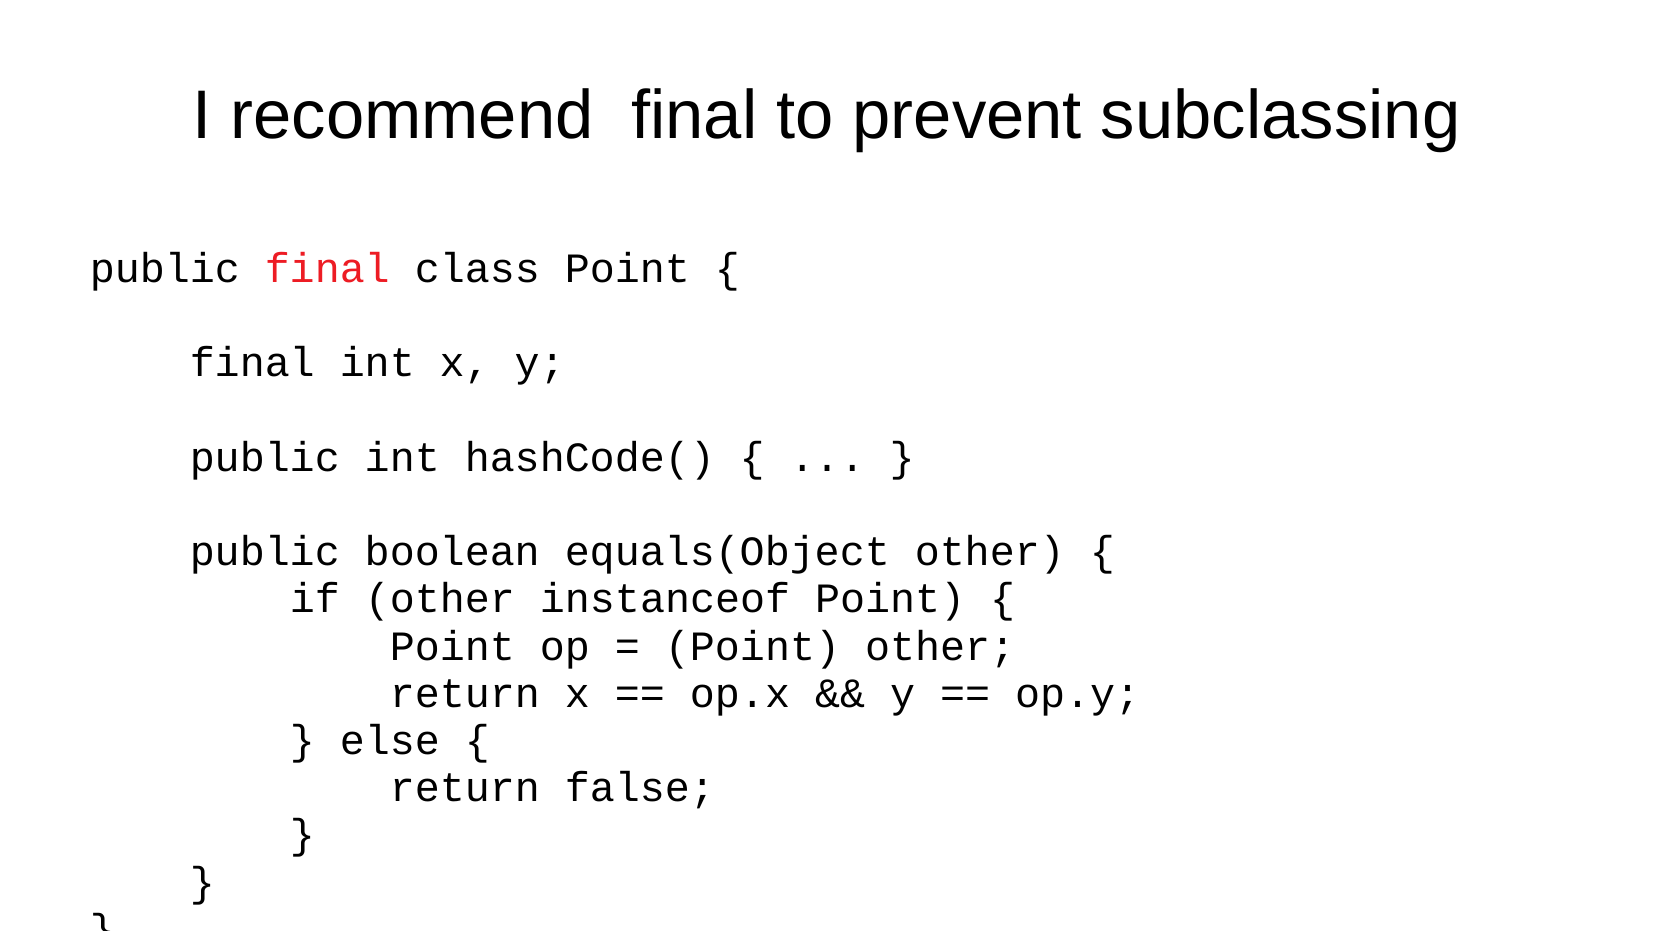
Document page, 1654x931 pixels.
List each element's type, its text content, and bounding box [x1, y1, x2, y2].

text_box public final class Point { final int x, y; public int hashCode() { ... } public boolean equals(Object other) { if (other instanceof Point) { Point op = (Point) other; return x == op.x && y == op.y; } else { return false; } } } [75, 240, 1155, 923]
title I recommend final to prevent subclassing [82, 37, 1571, 193]
